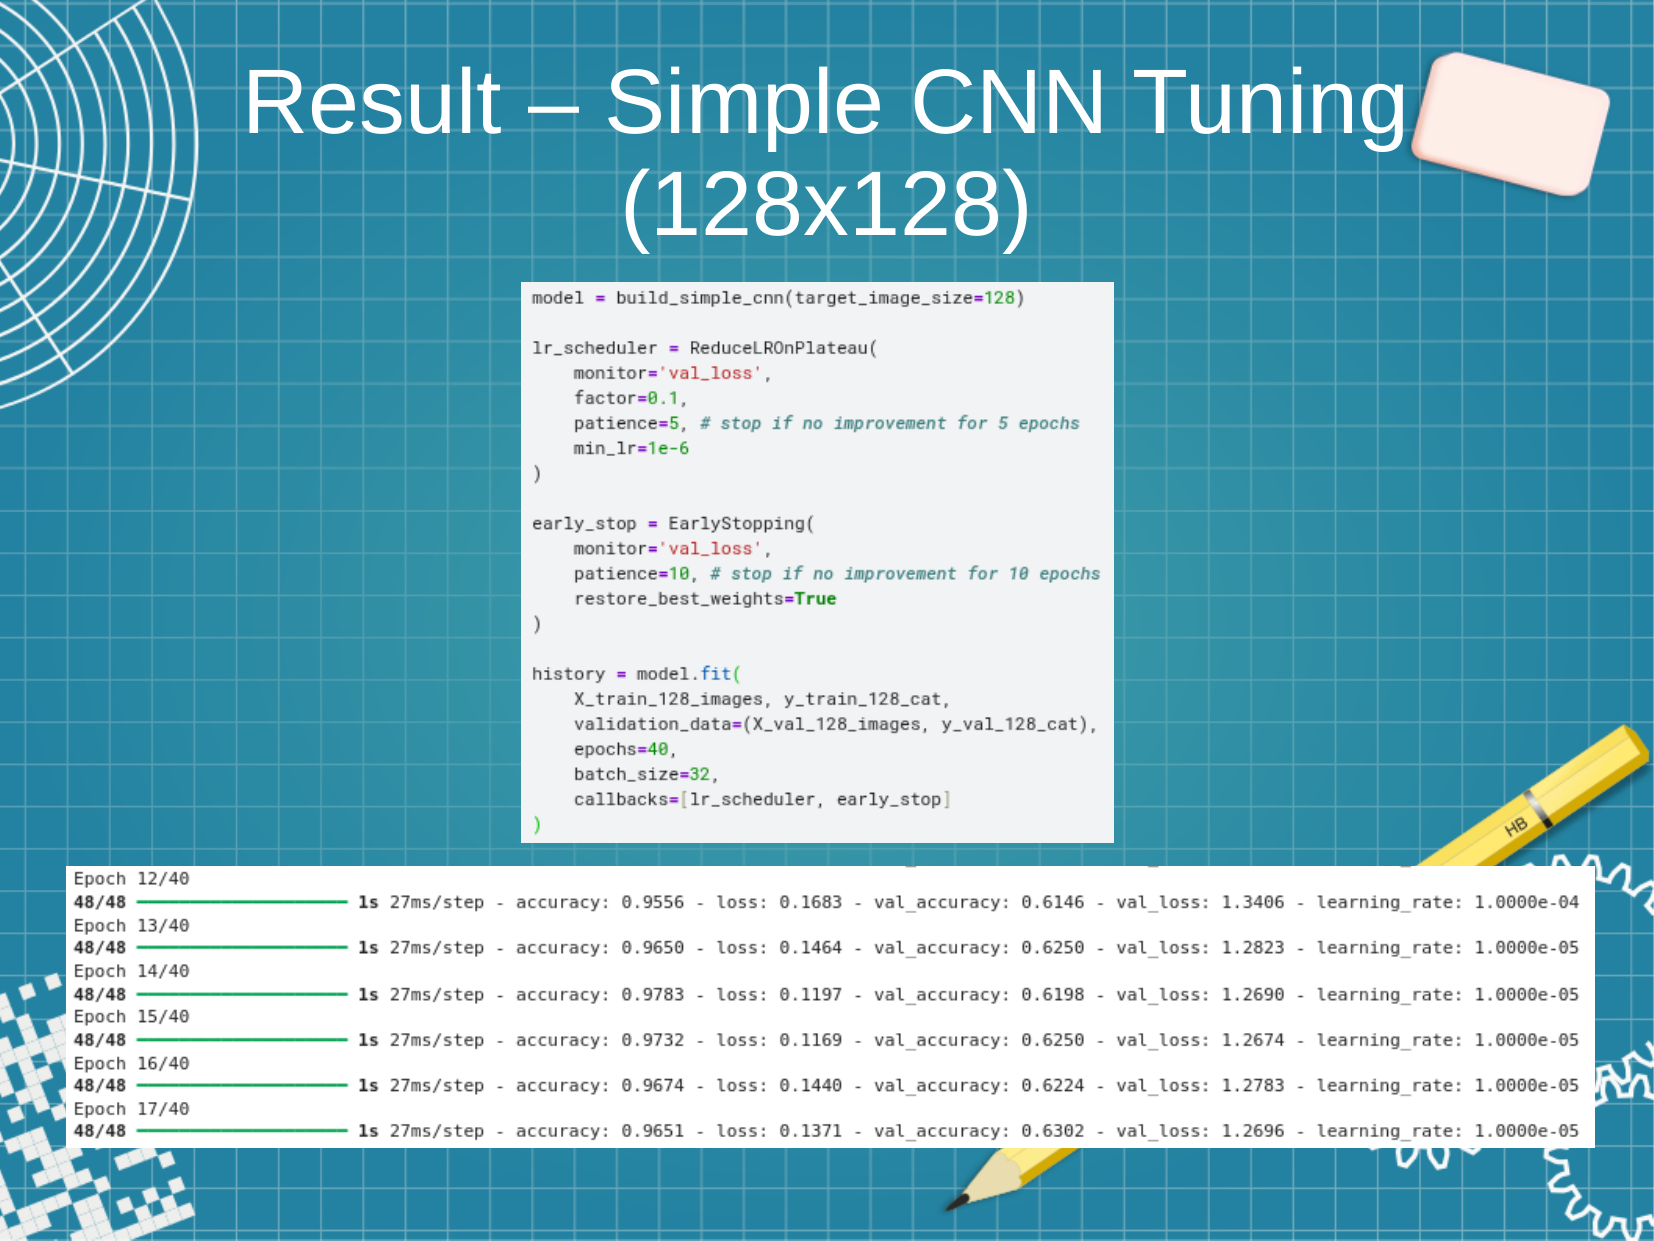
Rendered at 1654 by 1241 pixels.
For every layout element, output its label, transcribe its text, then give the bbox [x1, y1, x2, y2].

picture [0, 0, 1654, 1241]
title Result – Simple CNN Tuning (128x128) [82, 49, 1571, 257]
